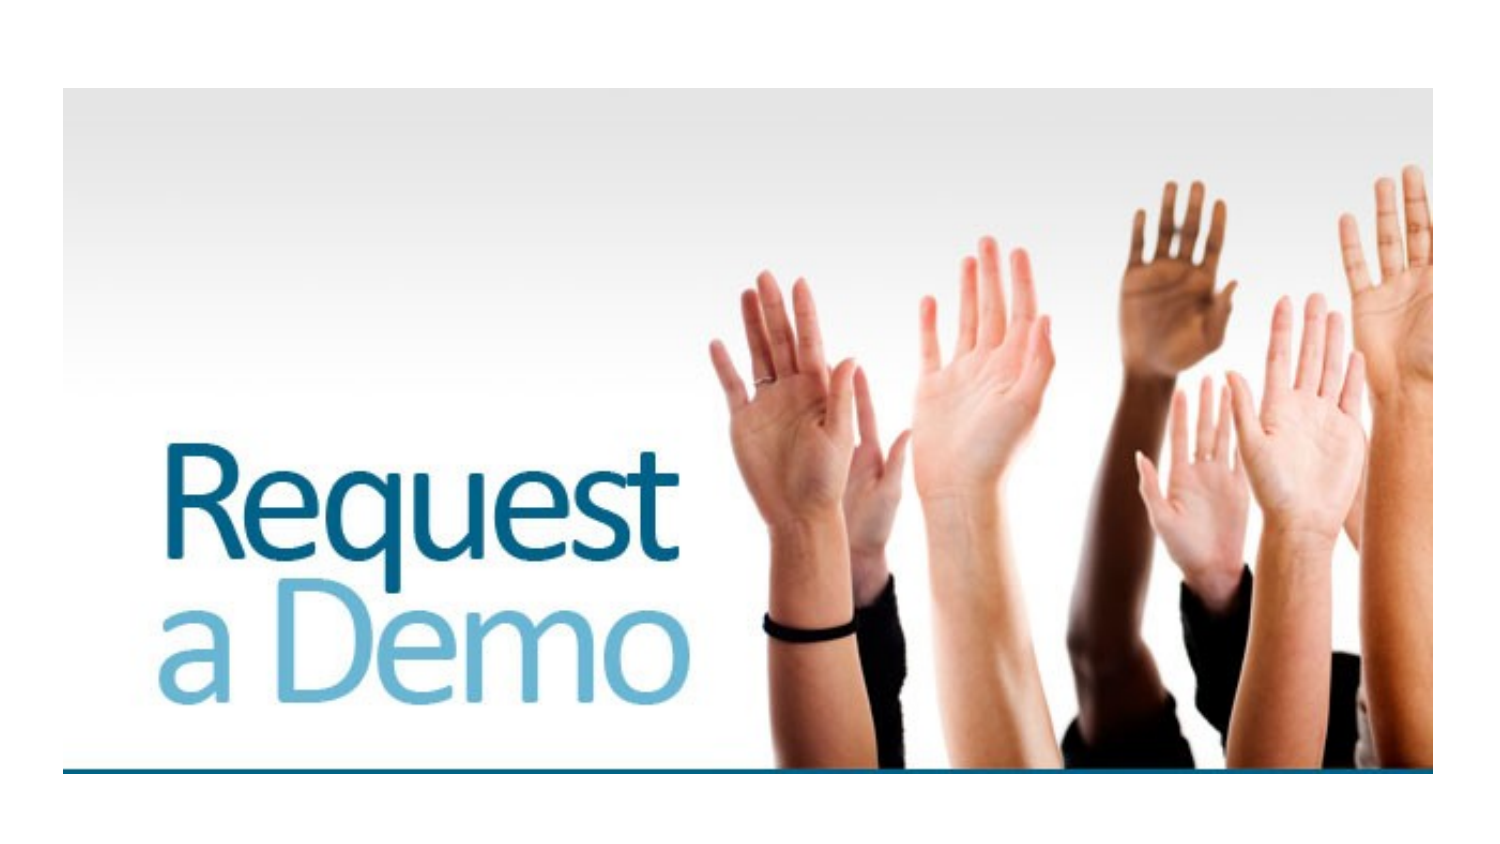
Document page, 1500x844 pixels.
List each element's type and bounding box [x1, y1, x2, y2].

picture [63, 88, 1433, 774]
